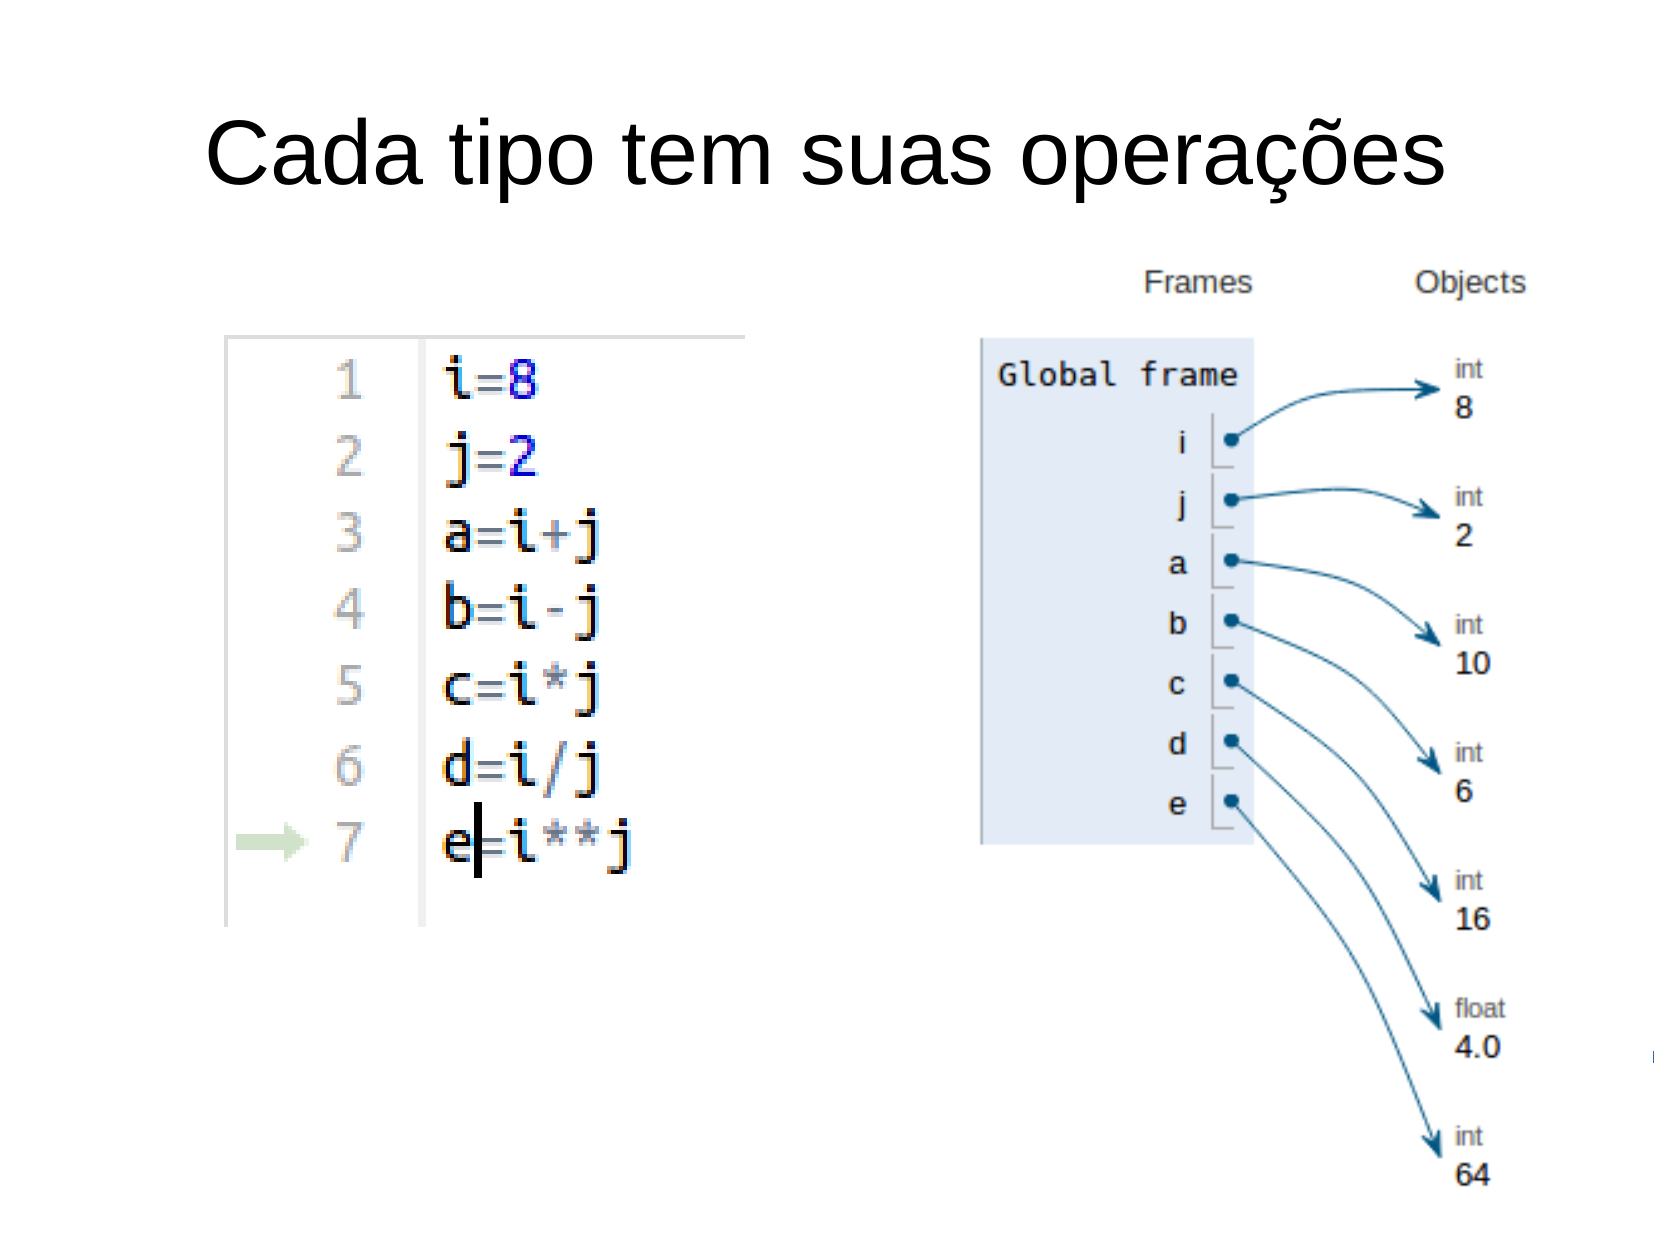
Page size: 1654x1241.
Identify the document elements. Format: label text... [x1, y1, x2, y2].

title Cada tipo tem suas operações [82, 49, 1571, 257]
picture [956, 236, 1536, 1234]
picture [200, 307, 745, 927]
